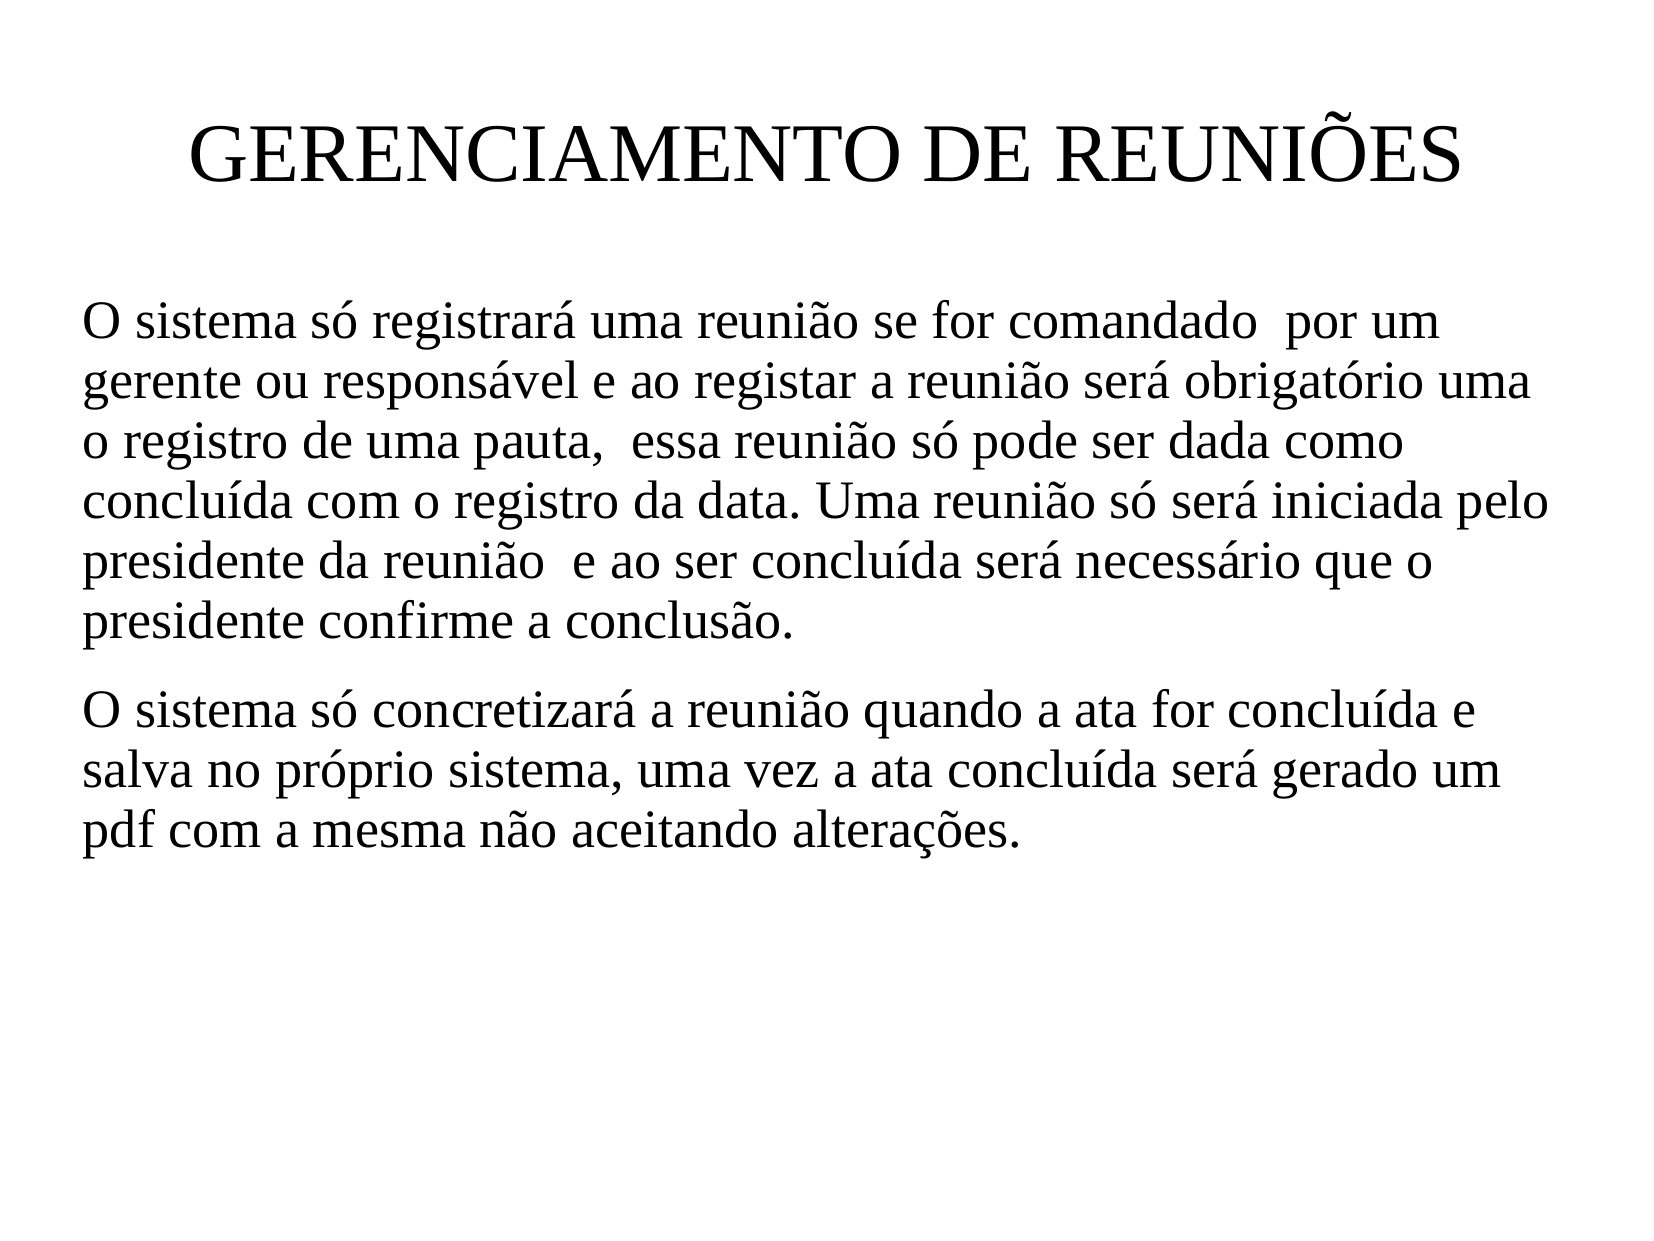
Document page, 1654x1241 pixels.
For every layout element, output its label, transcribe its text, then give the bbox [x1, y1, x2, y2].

list O sistema só registrará uma reunião se for comandado por um gerente ou responsável e ao registar a reunião será obrigatório uma o registro de uma pauta, essa reunião só pode ser dada como concluída com o registro da data. Uma reunião só será iniciada pelo presidente da reunião e ao ser concluída será necessário que o presidente confirme a conclusão. O sistema só concretizará a reunião quando a ata for concluída e salva no próprio sistema, uma vez a ata concluída será gerado um pdf com a mesma não aceitando alterações. [82, 290, 1571, 1010]
title GERENCIAMENTO DE REUNIÕES [82, 49, 1571, 257]
